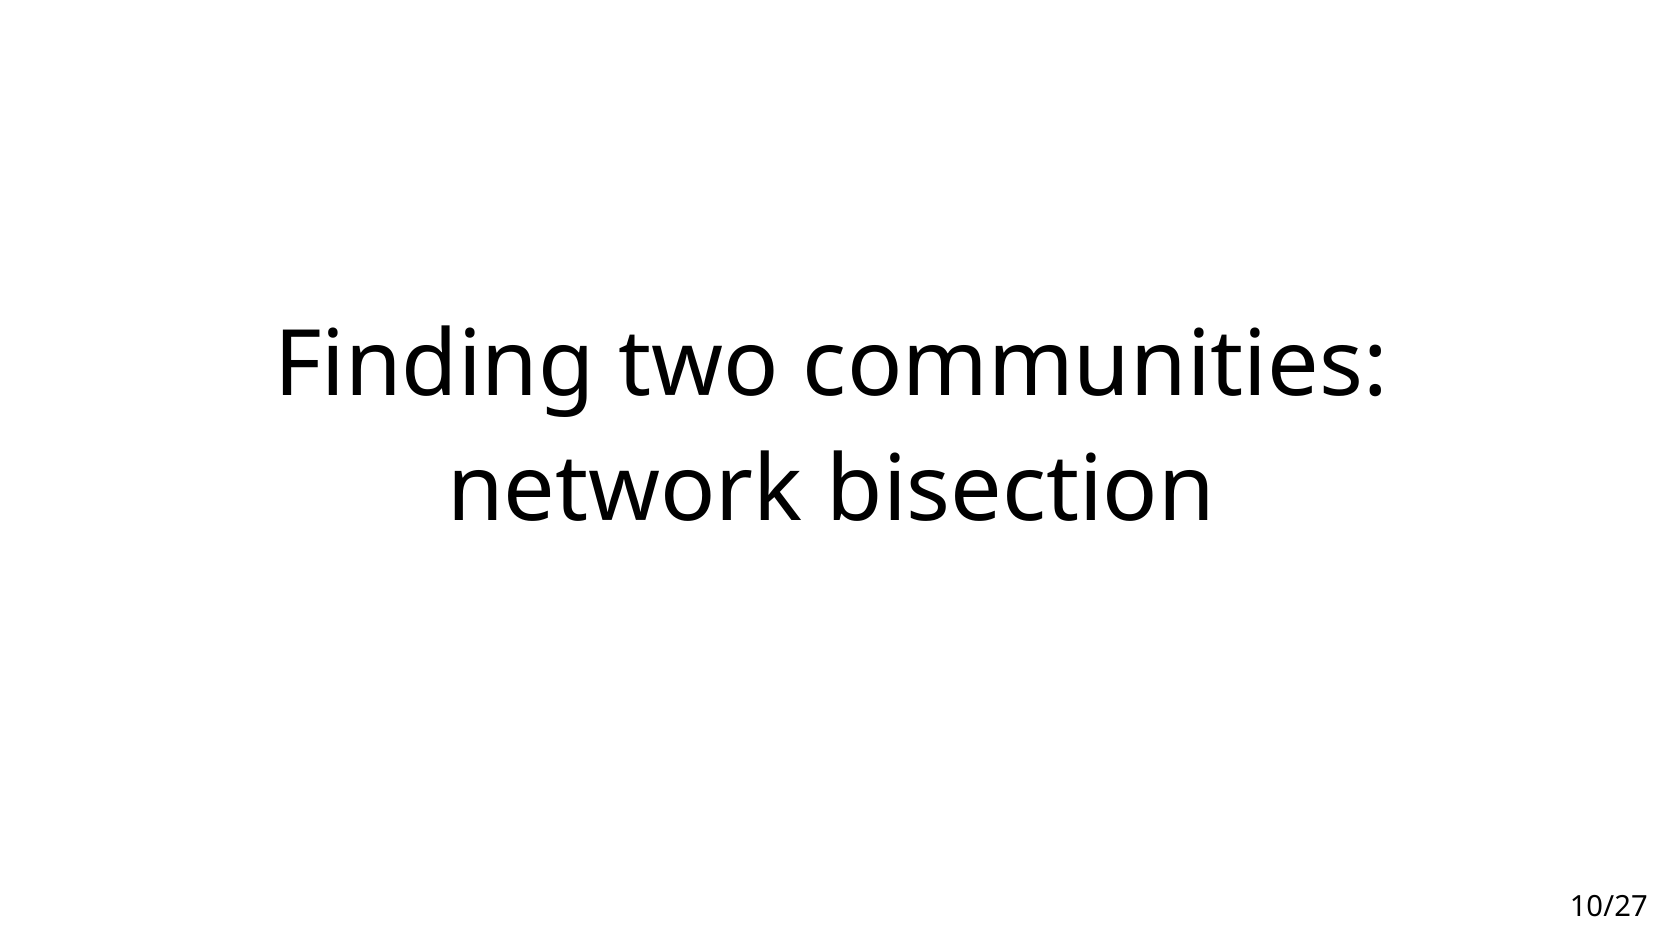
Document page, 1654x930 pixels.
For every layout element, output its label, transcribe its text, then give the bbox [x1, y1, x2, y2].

title Finding two communities: network bisection [87, 293, 1576, 552]
